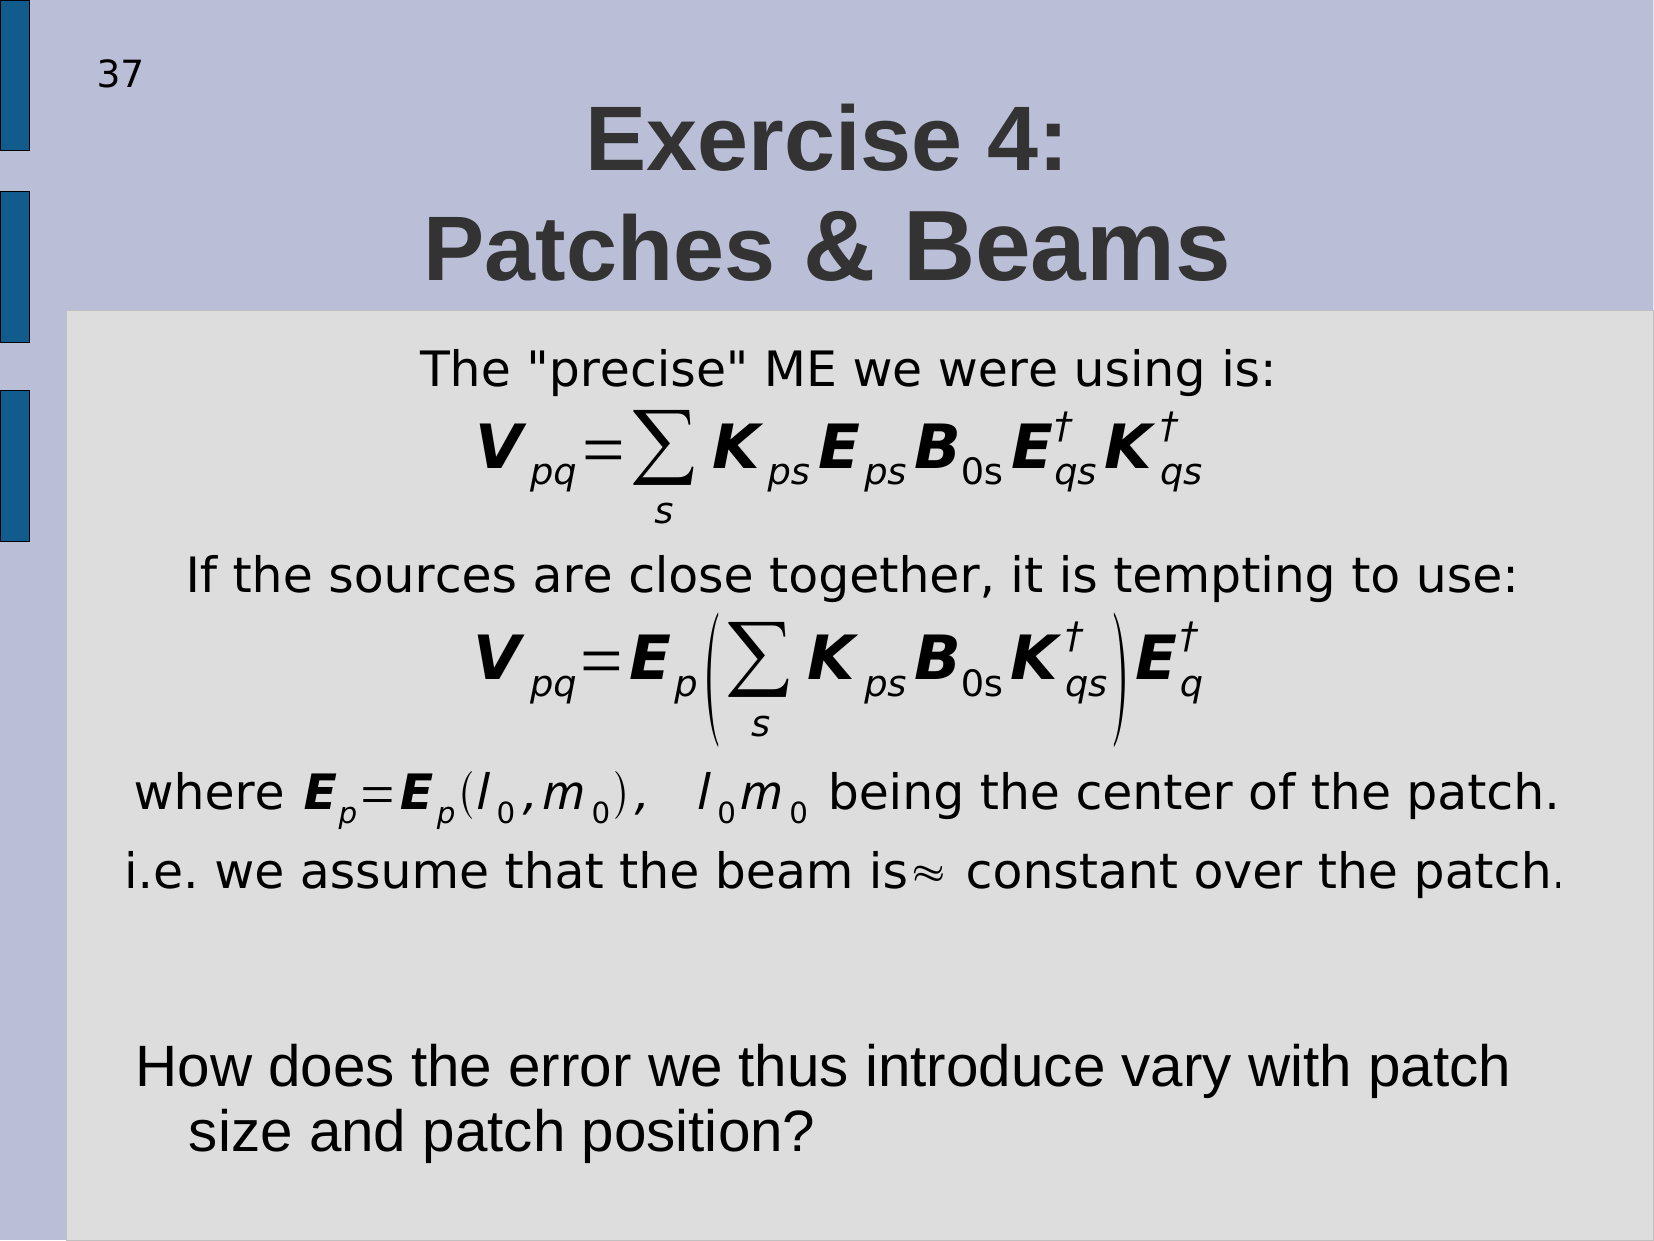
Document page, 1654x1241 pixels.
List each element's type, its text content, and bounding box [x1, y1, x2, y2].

chart [118, 329, 1560, 978]
list How does the error we thus introduce vary with patch size and patch position? [118, 1033, 1595, 1211]
title Exercise 4: Patches & Beams [121, 83, 1534, 307]
text_box <number> [84, 45, 319, 119]
